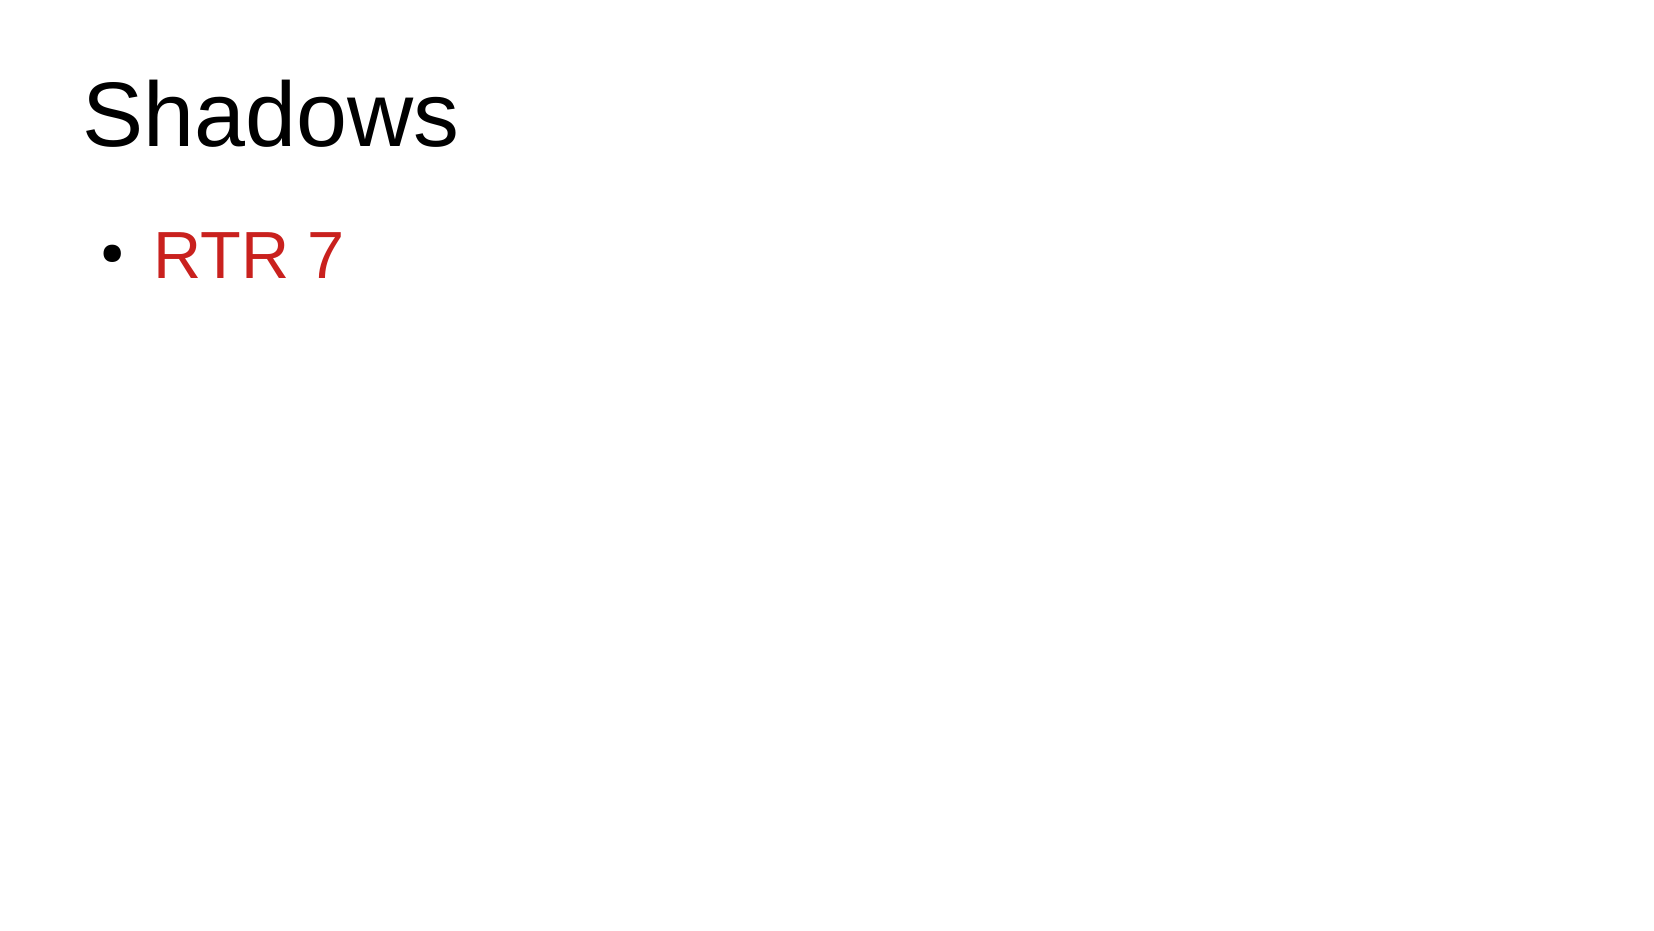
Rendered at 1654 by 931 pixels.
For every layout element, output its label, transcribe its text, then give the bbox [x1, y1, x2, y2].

title Shadows [82, 37, 1571, 193]
list RTR 7 [82, 217, 1571, 758]
